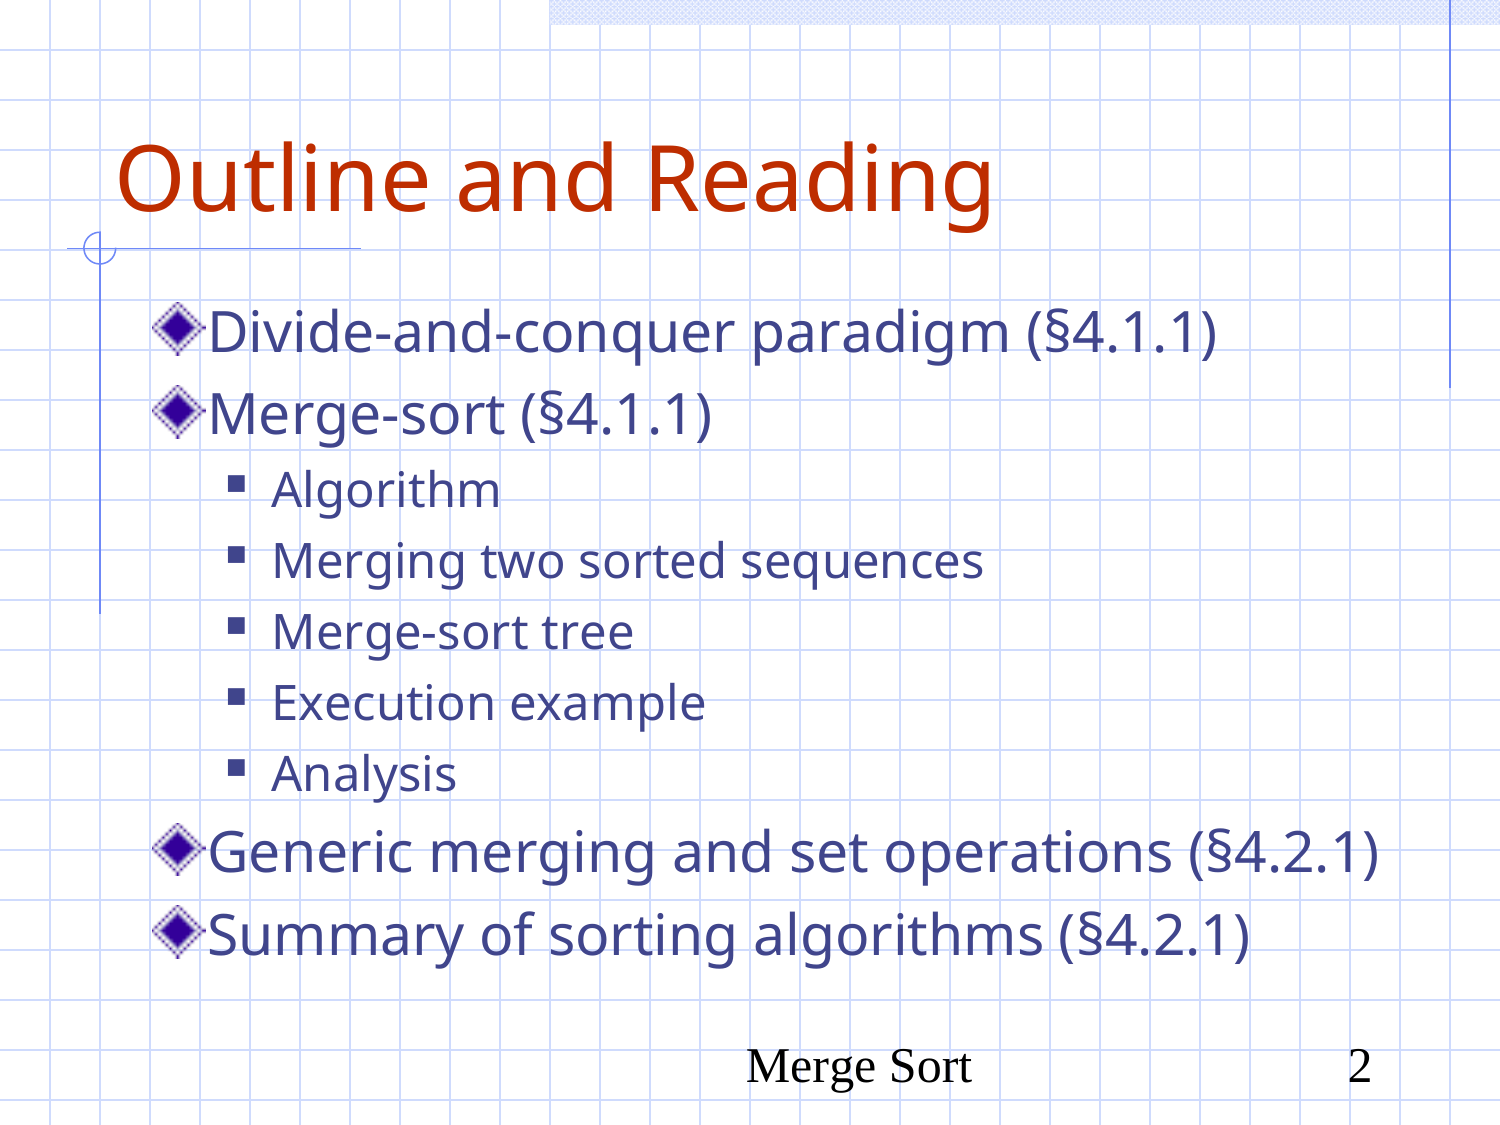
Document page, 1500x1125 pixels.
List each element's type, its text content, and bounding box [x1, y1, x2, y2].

picture [1451, 0, 1500, 25]
title Outline and Reading [99, 49, 1375, 238]
picture [549, 0, 1449, 25]
list Divide-and-conquer paradigm (§4.1.1) Merge-sort (§4.1.1) Algorithm Merging two sorted sequences Merge-sort tree Execution example Analysis Generic merging and set operations (§4.2.1) Summary of sorting algorithms (§4.2.1) [137, 287, 1413, 988]
